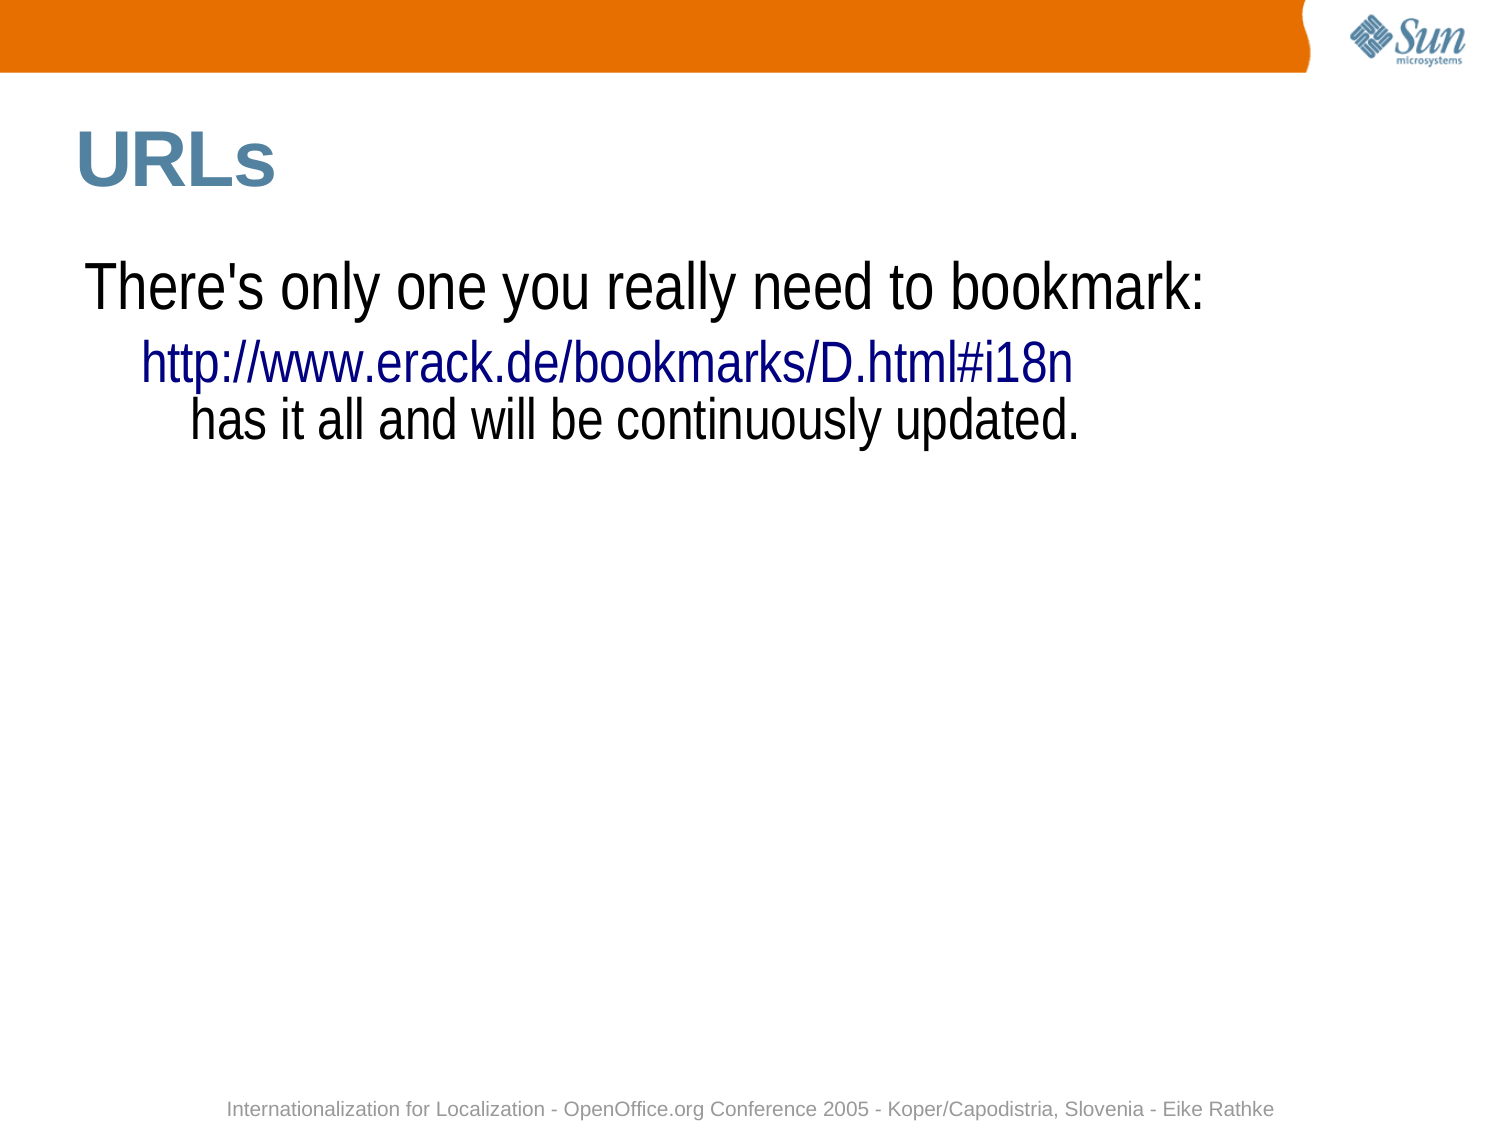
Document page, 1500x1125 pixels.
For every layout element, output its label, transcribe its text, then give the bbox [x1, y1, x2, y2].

list There's only one you really need to bookmark: http://www.erack.de/bookmarks/D.html#i18n has it all and will be continuously updated. [64, 257, 1402, 1017]
picture [0, 0, 1500, 75]
title URLs [75, 122, 1438, 228]
